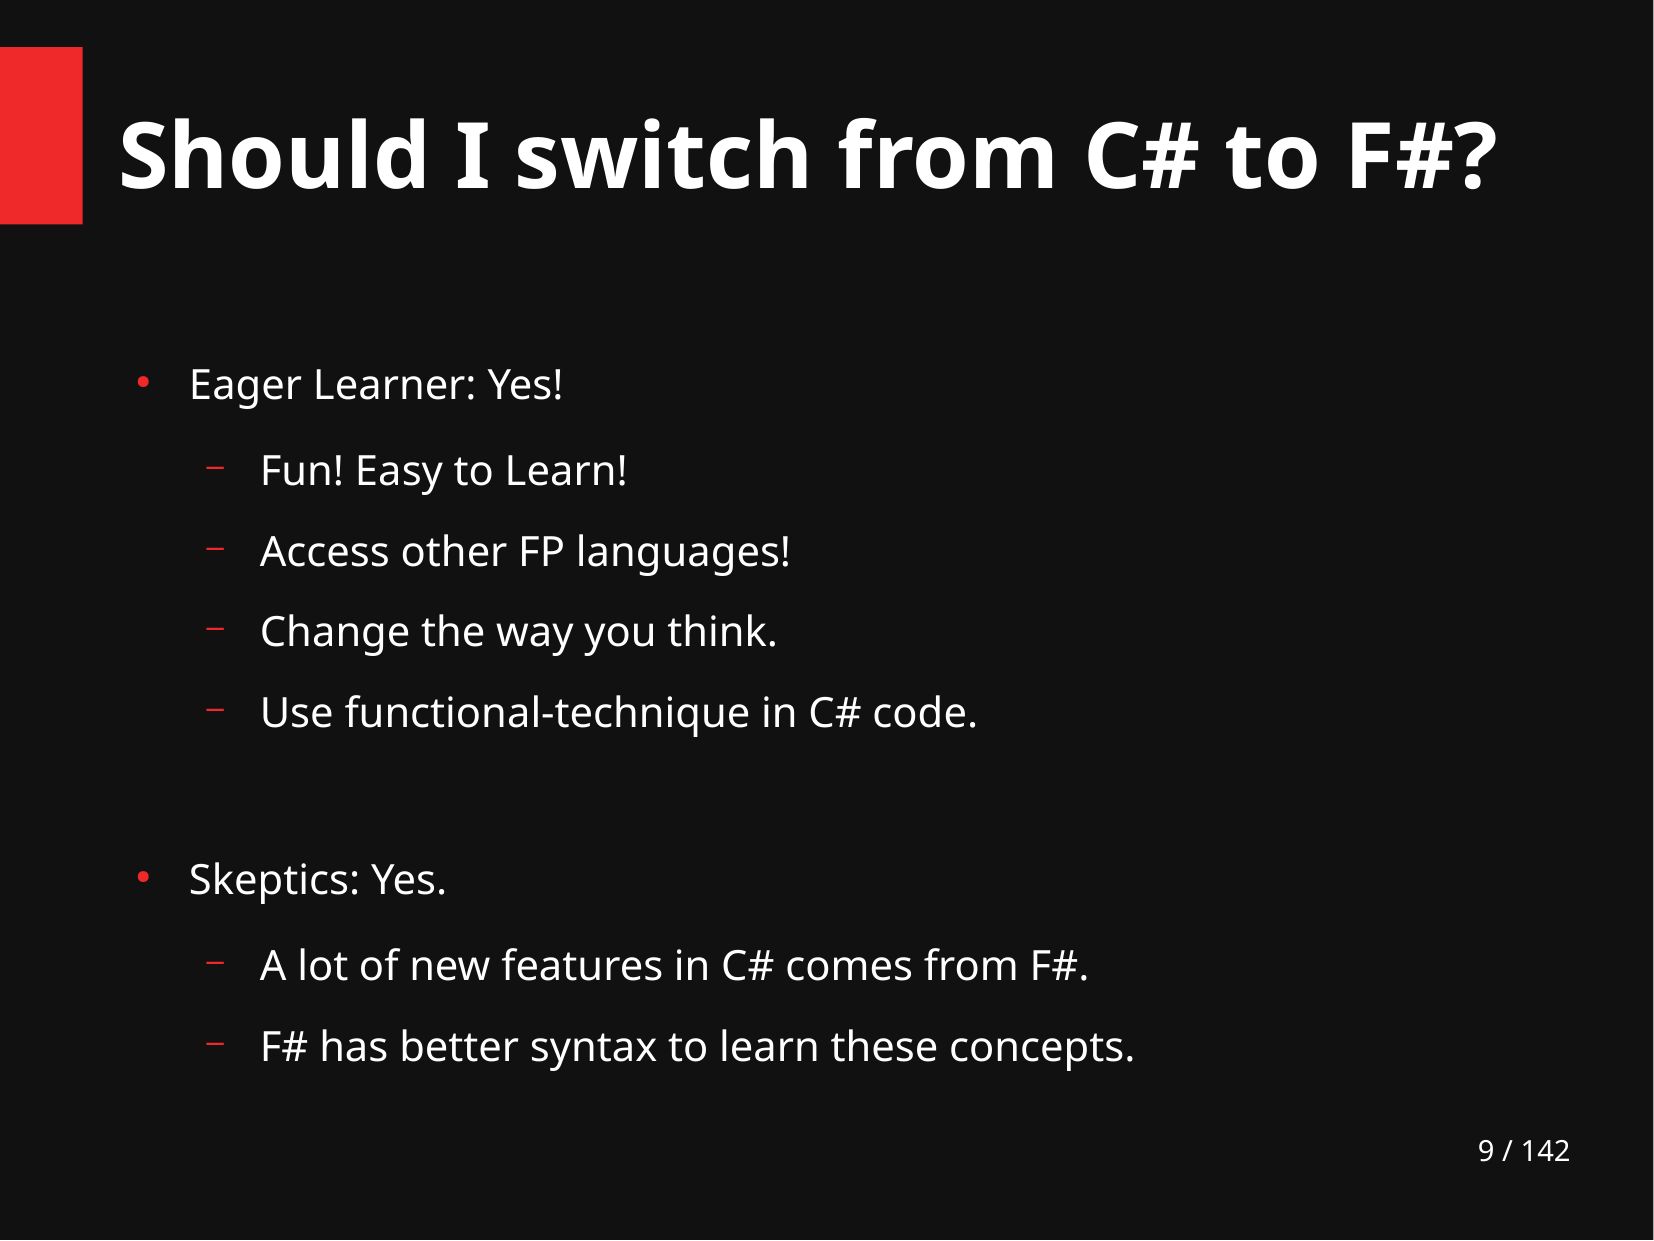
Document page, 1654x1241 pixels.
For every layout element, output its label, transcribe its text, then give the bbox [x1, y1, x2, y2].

title Should I switch from C# to F#? [118, 49, 1571, 257]
list Eager Learner: Yes! Fun! Easy to Learn! Access other FP languages! Change the way you think. Use functional-technique in C# code. Skeptics: Yes. A lot of new features in C# comes from F#. F# has better syntax to learn these concepts. [118, 354, 1536, 1074]
